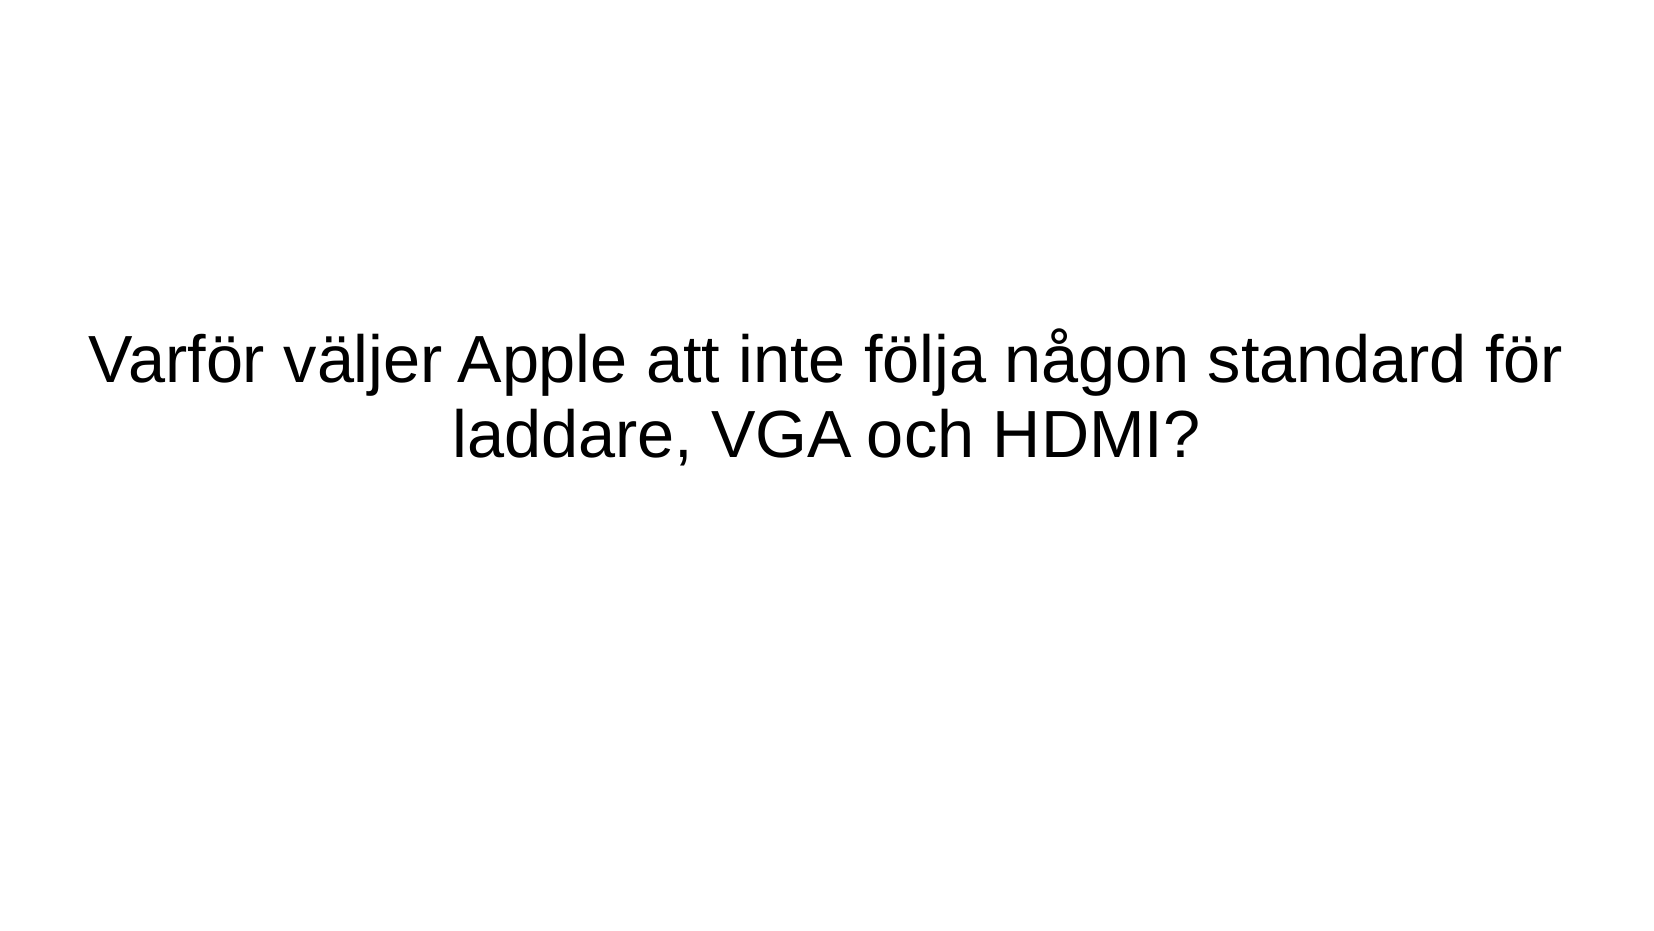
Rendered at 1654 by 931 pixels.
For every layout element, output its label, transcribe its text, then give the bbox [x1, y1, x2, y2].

subtitle Varför väljer Apple att inte följa någon standard för laddare, VGA och HDMI? [82, 37, 1571, 757]
